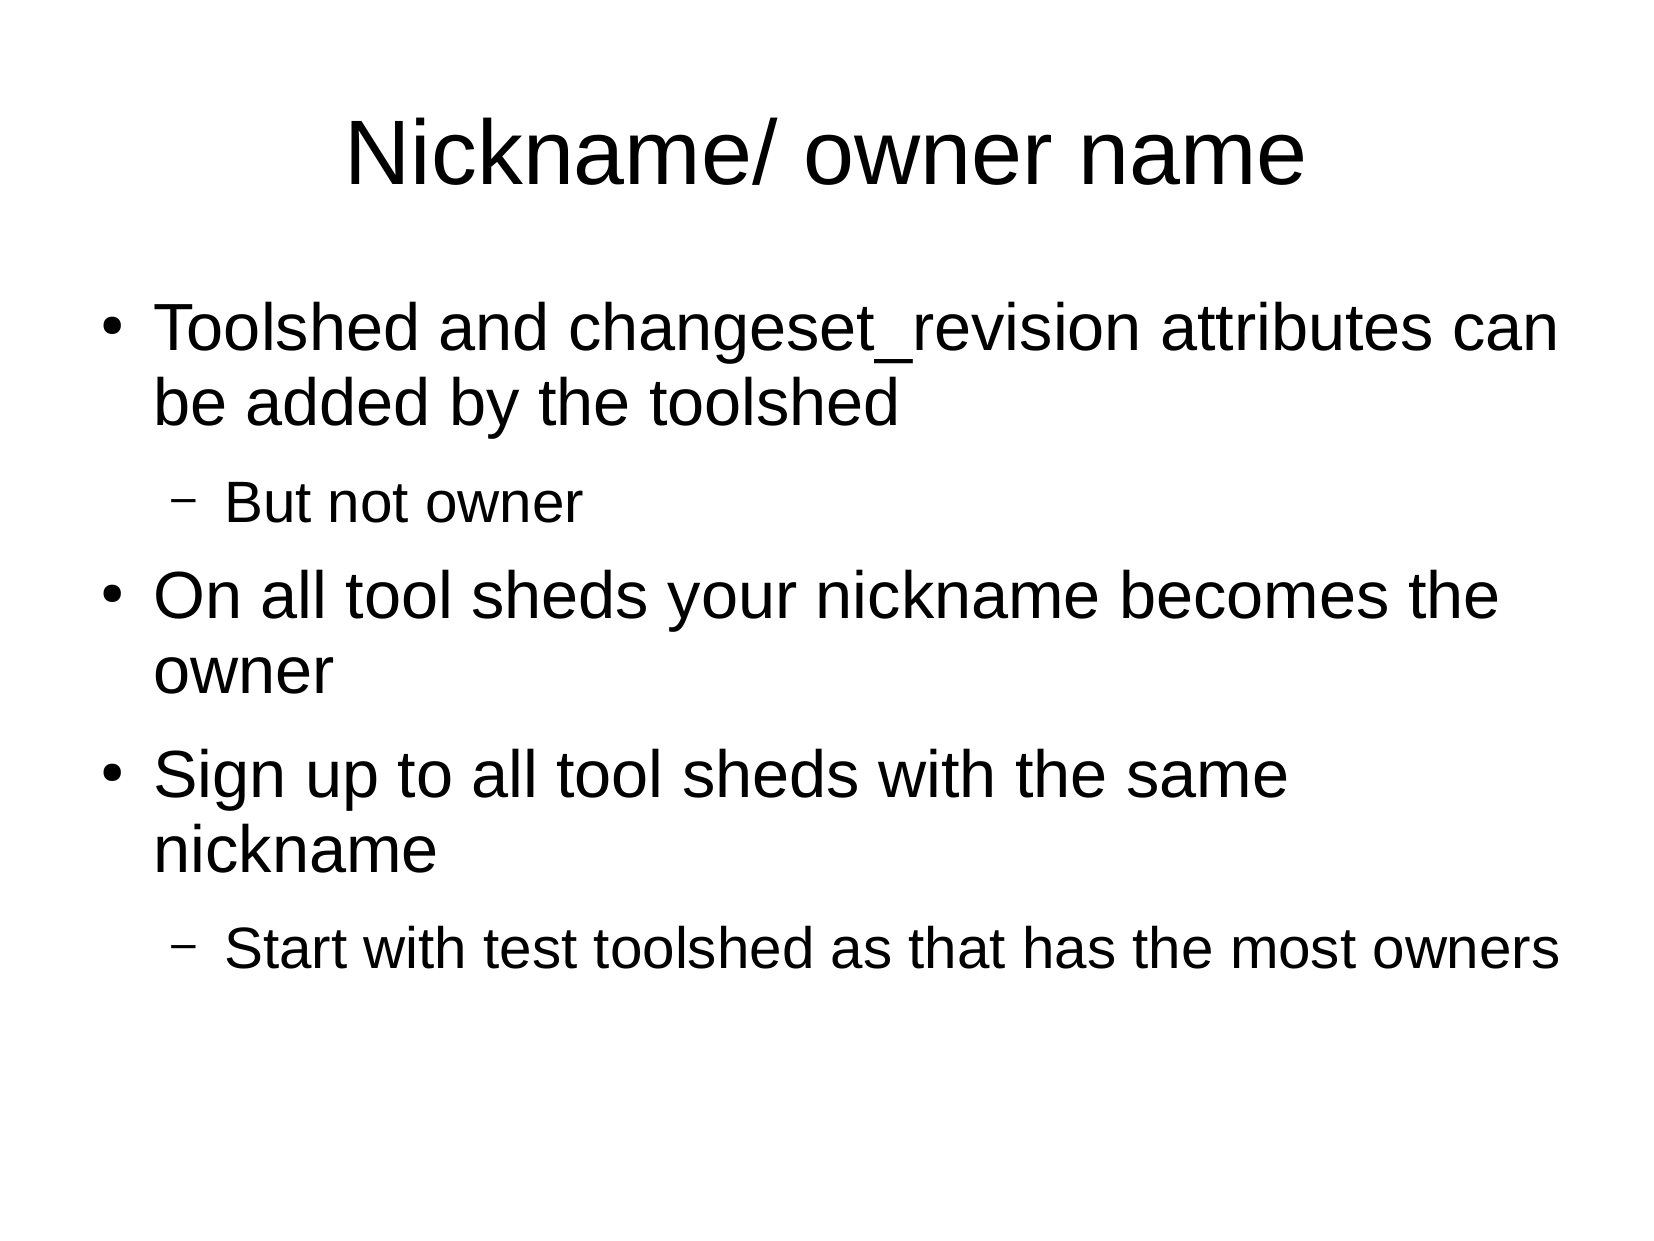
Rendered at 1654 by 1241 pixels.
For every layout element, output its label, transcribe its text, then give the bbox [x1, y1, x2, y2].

list Toolshed and changeset_revision attributes can be added by the toolshed But not owner On all tool sheds your nickname becomes the owner Sign up to all tool sheds with the same nickname Start with test toolshed as that has the most owners [82, 290, 1571, 1010]
title Nickname/ owner name [82, 49, 1571, 257]
